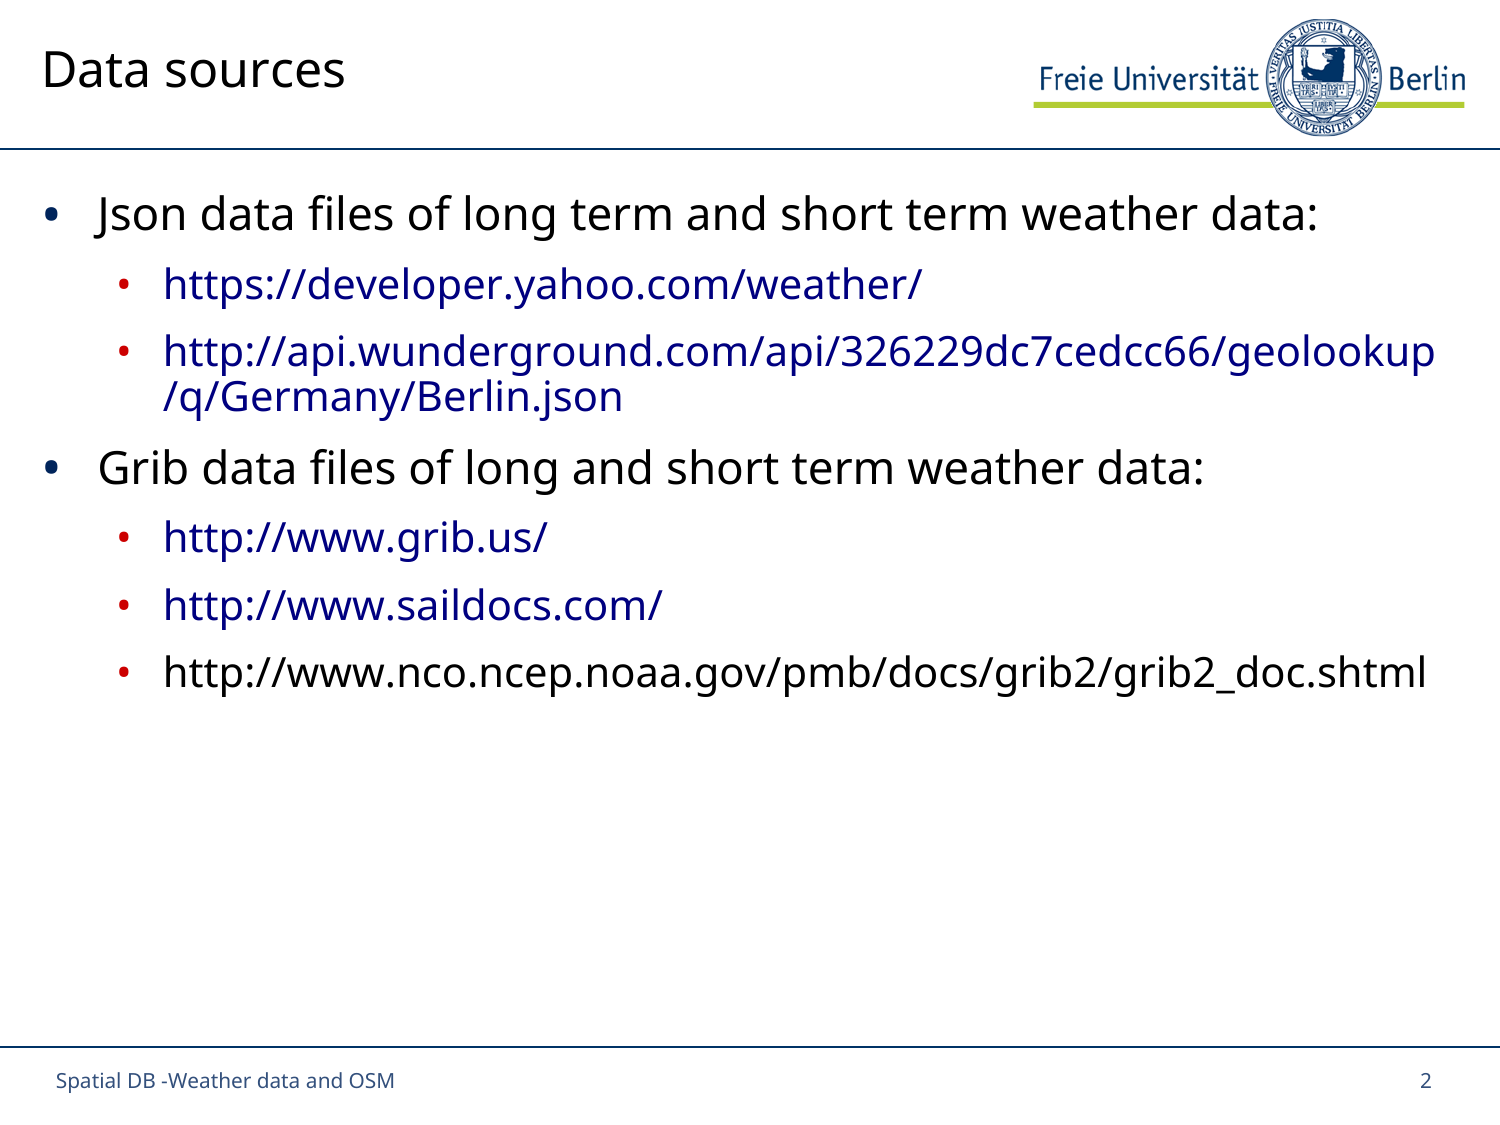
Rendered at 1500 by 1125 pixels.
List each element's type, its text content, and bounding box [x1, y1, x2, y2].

picture [1033, 19, 1470, 137]
list Json data files of long term and short term weather data: https://developer.yahoo.com/weather/ http://api.wunderground.com/api/326229dc7cedcc66/geolookup/q/Germany/Berlin.json Grib data files of long and short term weather data: http://www.grib.us/ http://www.saildocs.com/ http://www.nco.ncep.noaa.gov/pmb/docs/grib2/grib2_doc.shtml [41, 181, 1447, 835]
title Data sources [41, 0, 1016, 138]
